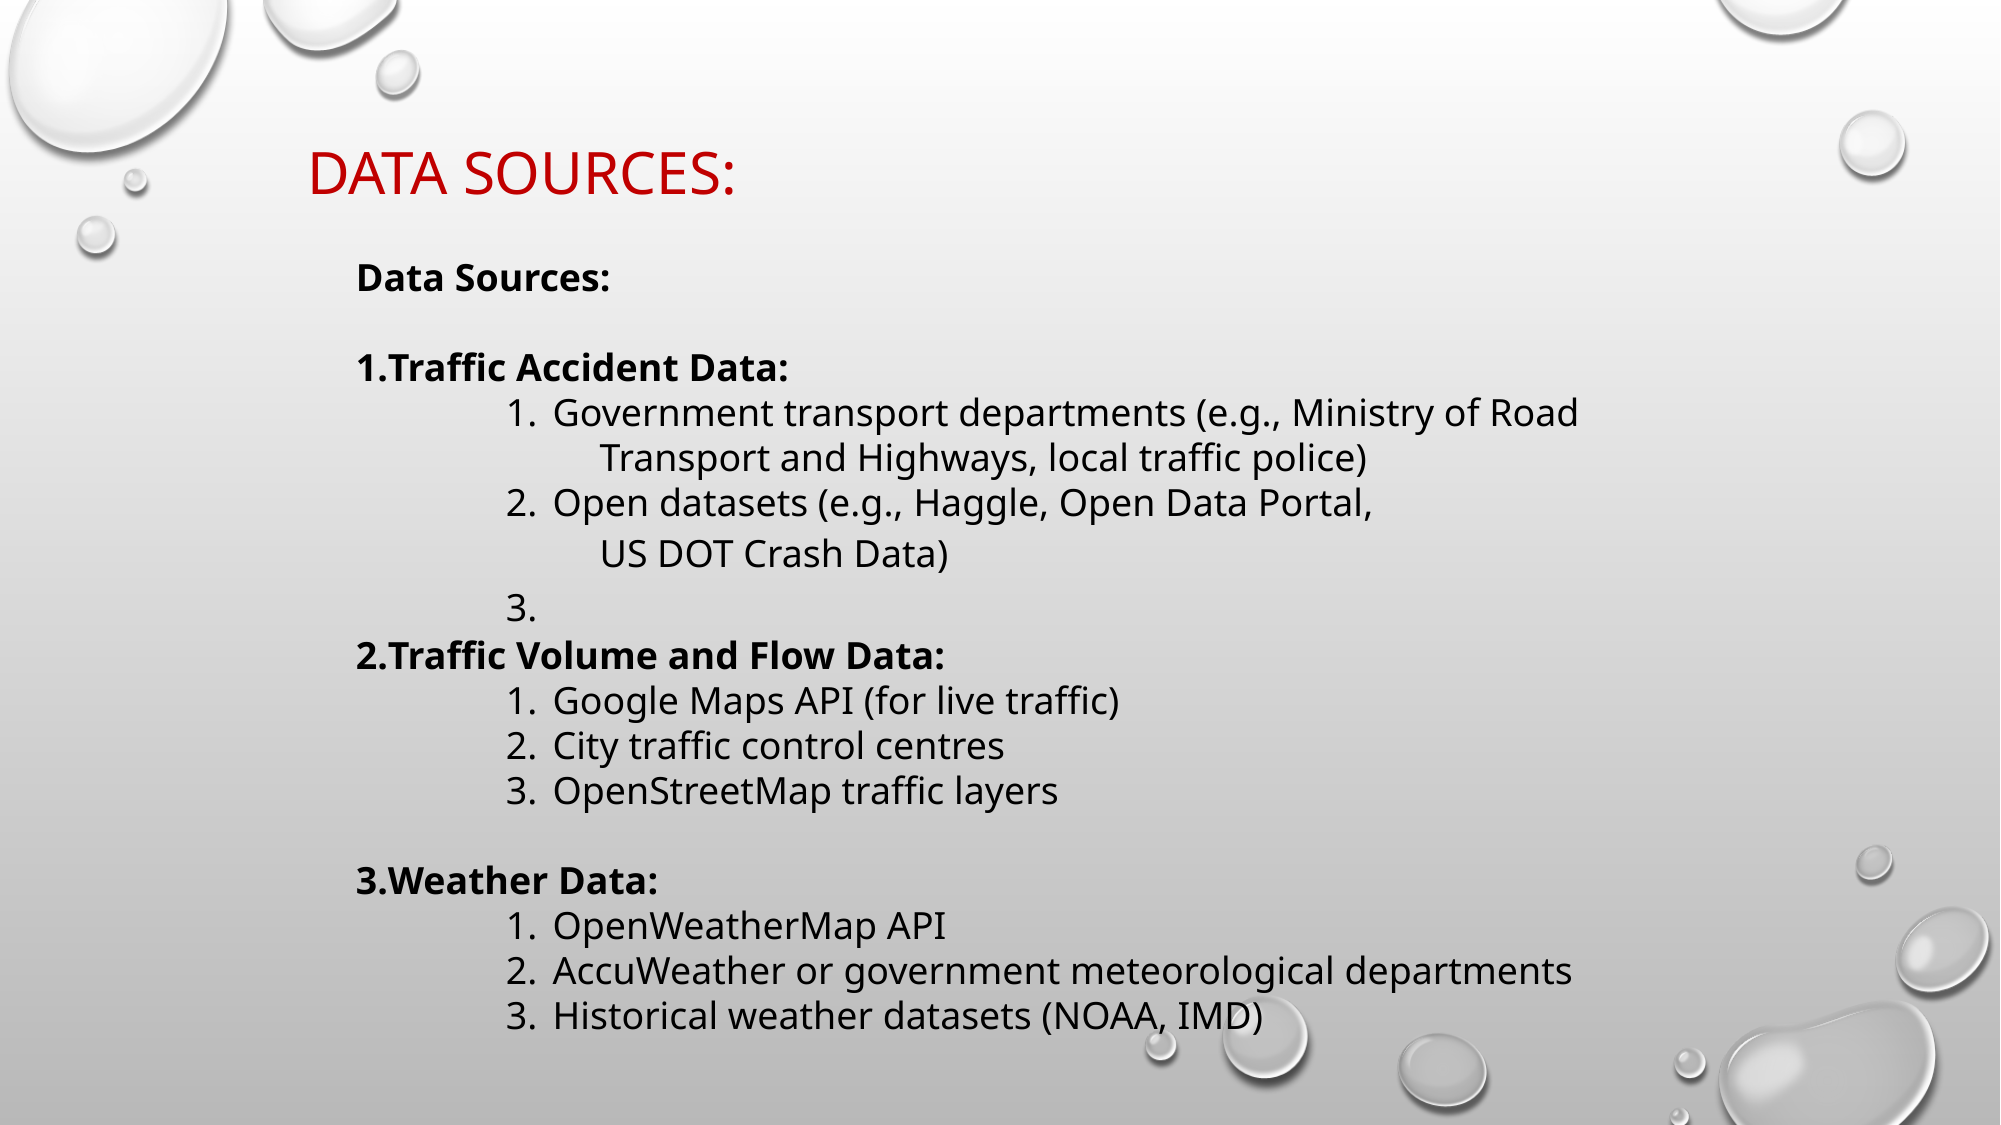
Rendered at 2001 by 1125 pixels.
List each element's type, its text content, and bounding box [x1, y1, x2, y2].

text_box Data Sources: Traffic Accident Data: Government transport departments (e.g., Ministry of Road Transport and Highways, local traffic police) Open datasets (e.g., Haggle, Open Data Portal, US DOT Crash Data) Traffic Volume and Flow Data: Google Maps API (for live traffic) City traffic control centres OpenStreetMap traffic layers Weather Data: OpenWeatherMap API AccuWeather or government meteorological departments Historical weather datasets (NOAA, IMD) [340, 156, 1660, 1035]
title Data sources: [0, 136, 1373, 285]
